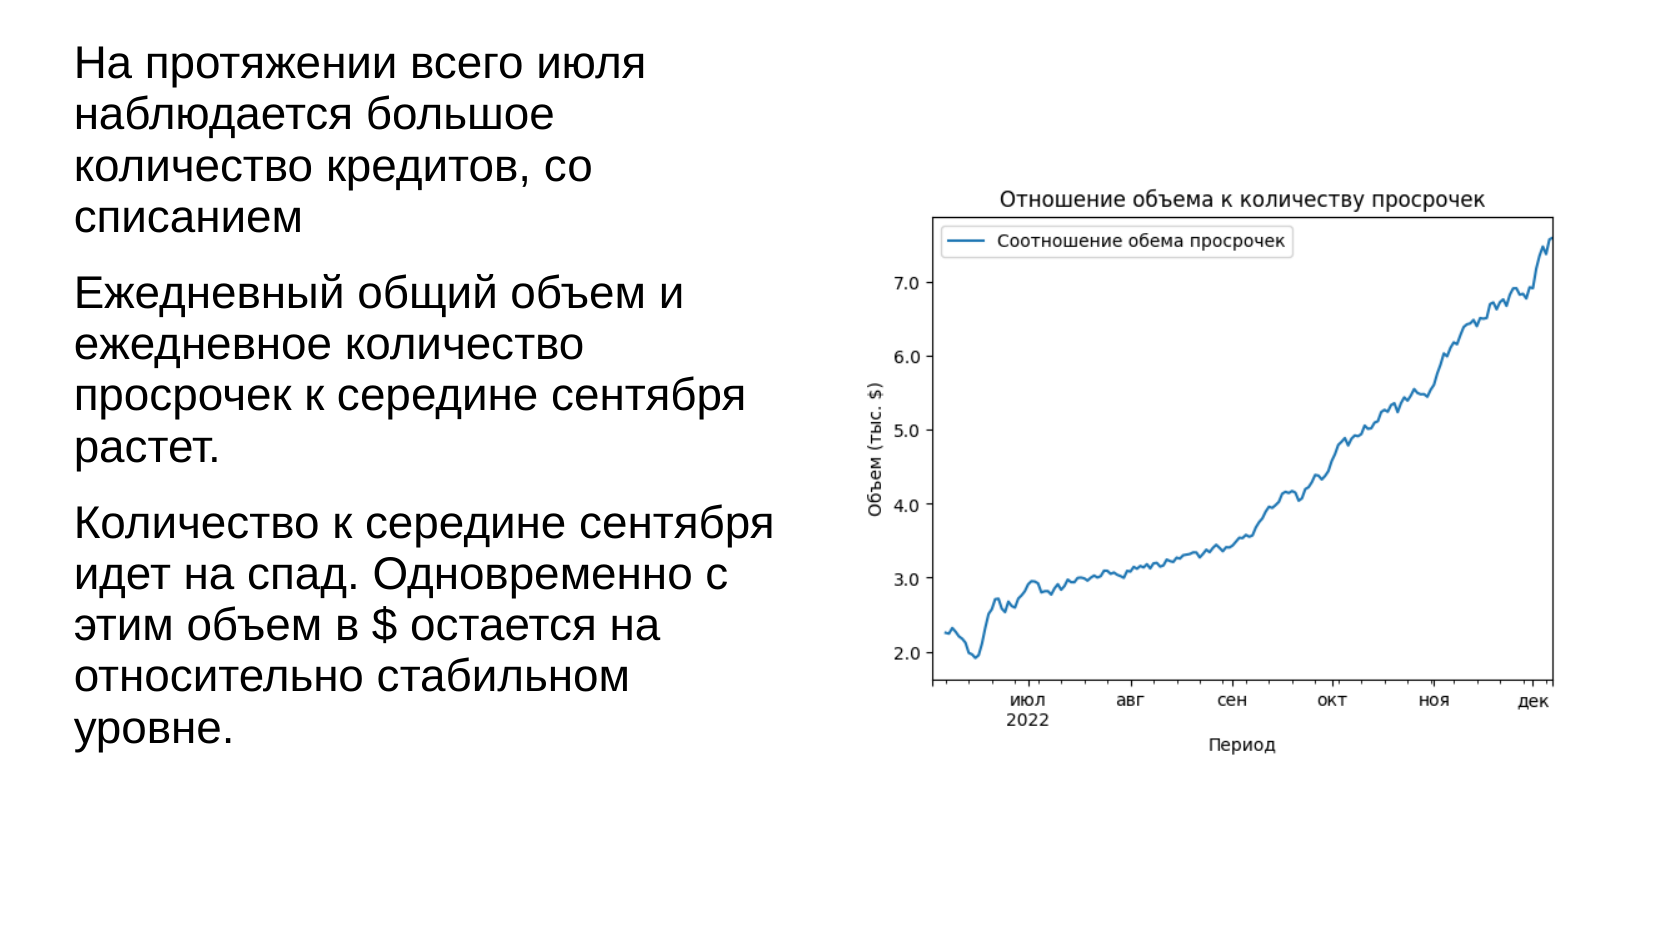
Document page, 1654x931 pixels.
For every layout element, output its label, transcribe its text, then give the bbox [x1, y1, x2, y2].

text_box На протяжении всего июля наблюдается большое количество кредитов, со списанием Ежедневный общий объем и ежедневное количество просрочек к середине сентября растет. Количество к середине сентября идет на спад. Одновременно с этим объем в $ остается на относительно стабильном уровне. [59, 29, 798, 857]
picture [856, 177, 1565, 766]
